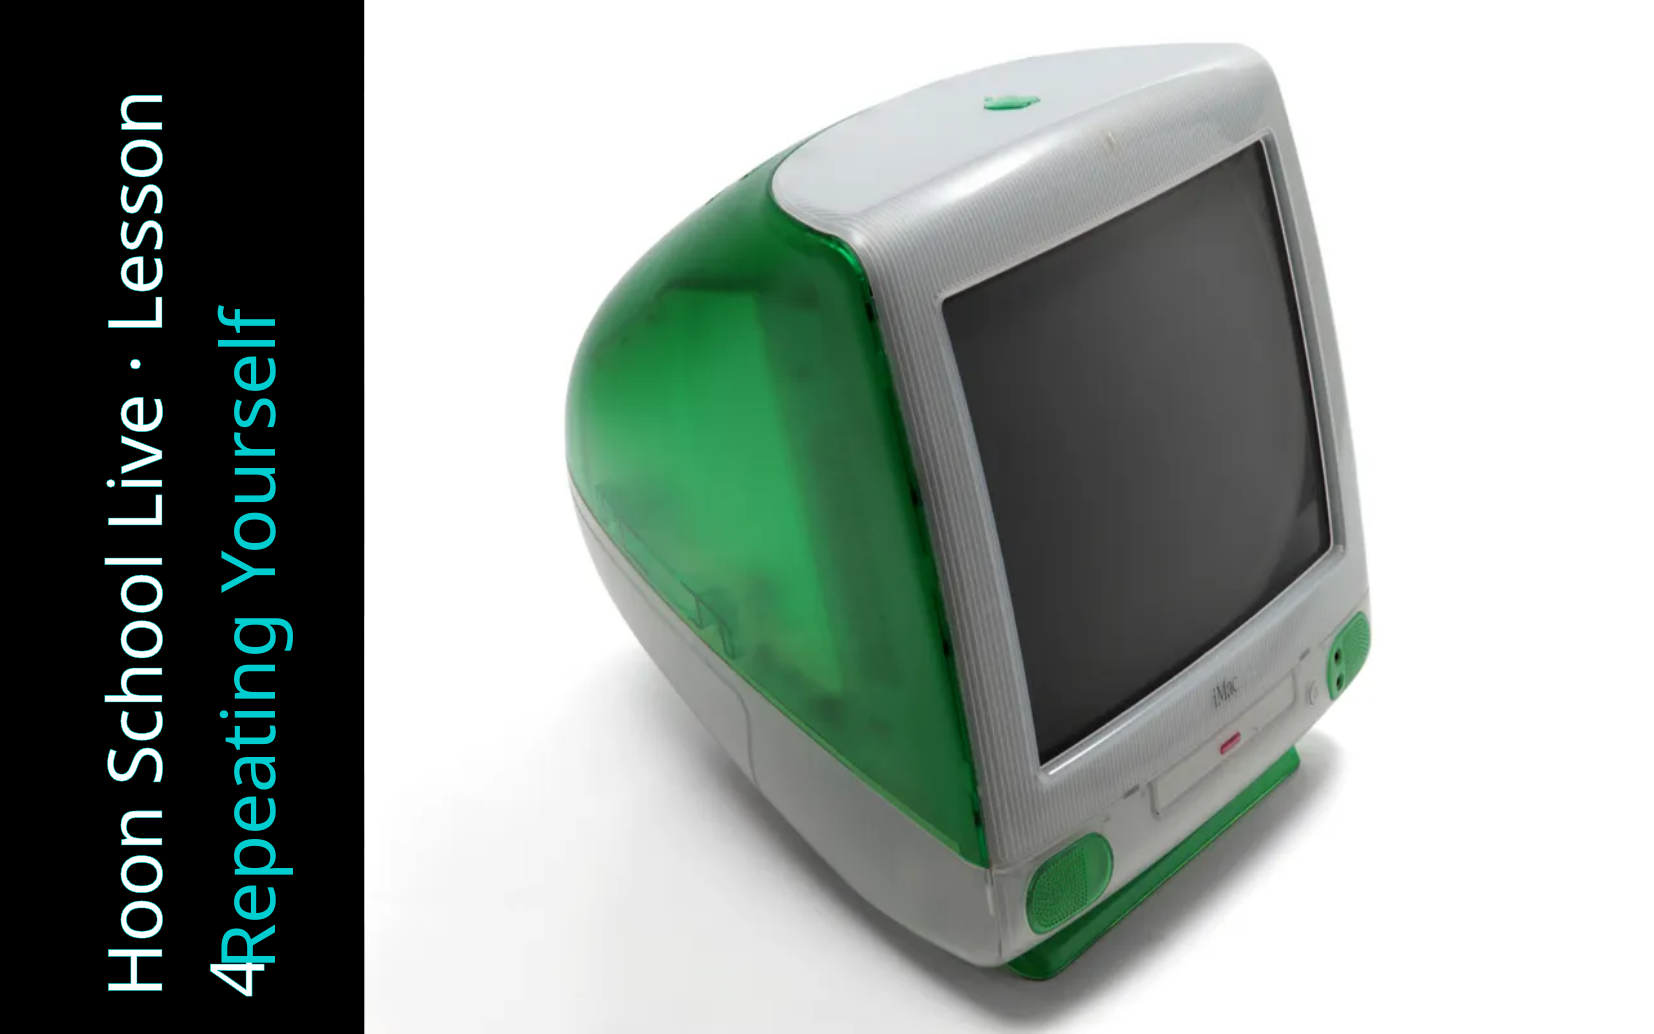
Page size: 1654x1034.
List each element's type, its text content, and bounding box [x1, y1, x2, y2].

text_box Repeating Yourself [187, 75, 281, 986]
picture [364, 0, 1653, 1034]
text_box Hoon School Live · Lesson 4 [74, 30, 168, 1013]
